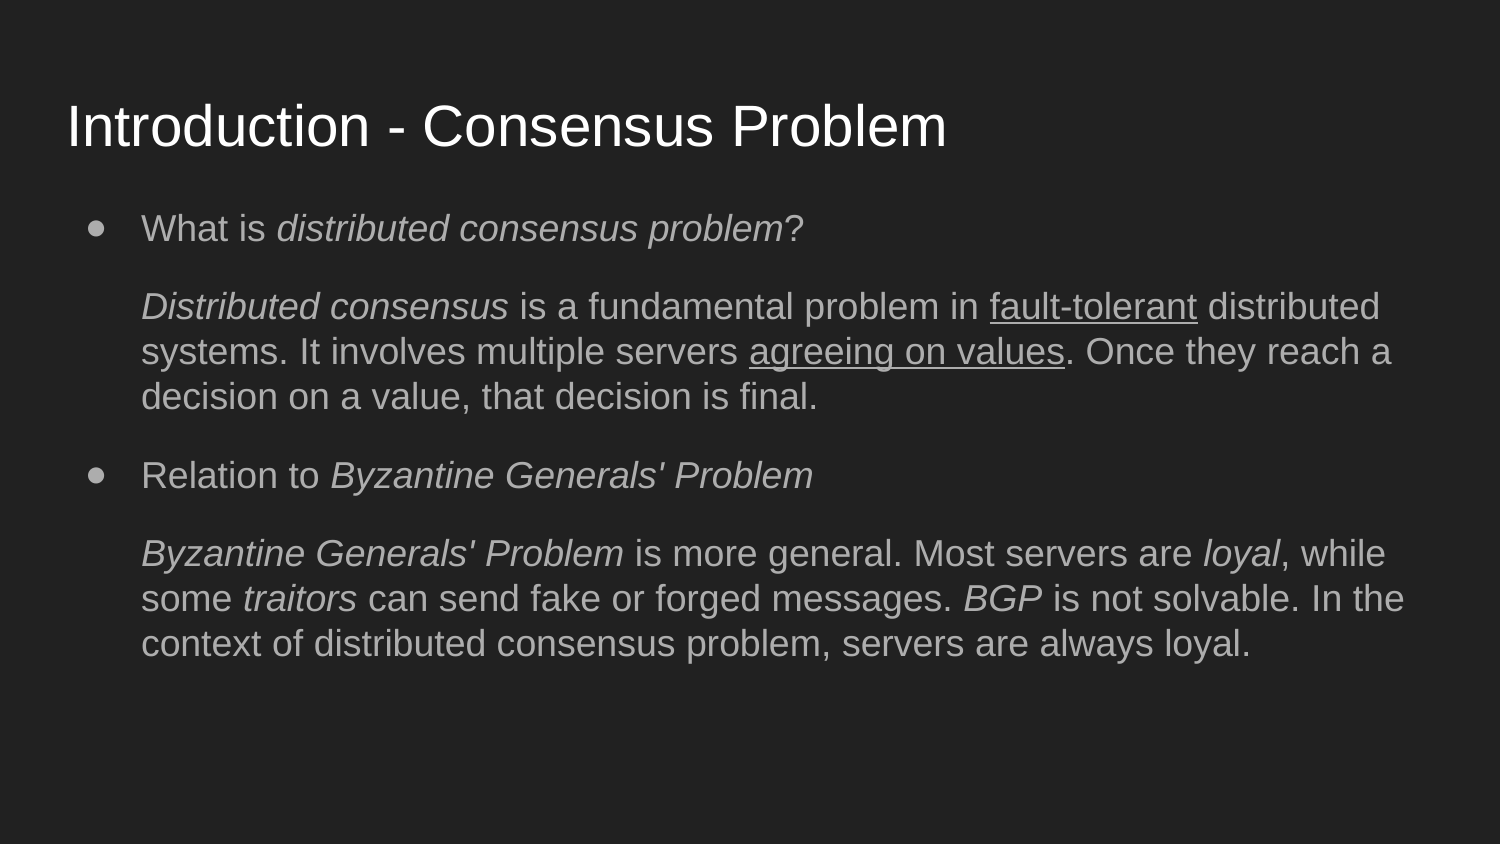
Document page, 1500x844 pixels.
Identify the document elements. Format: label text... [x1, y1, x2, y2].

title Introduction - Consensus Problem [51, 72, 1449, 167]
list What is distributed consensus problem? Distributed consensus is a fundamental problem in fault-tolerant distributed systems. It involves multiple servers agreeing on values. Once they reach a decision on a value, that decision is final. Relation to Byzantine Generals' Problem Byzantine Generals' Problem is more general. Most servers are loyal, while some traitors can send fake or forged messages. BGP is not solvable. In the context of distributed consensus problem, servers are always loyal. [51, 189, 1449, 750]
